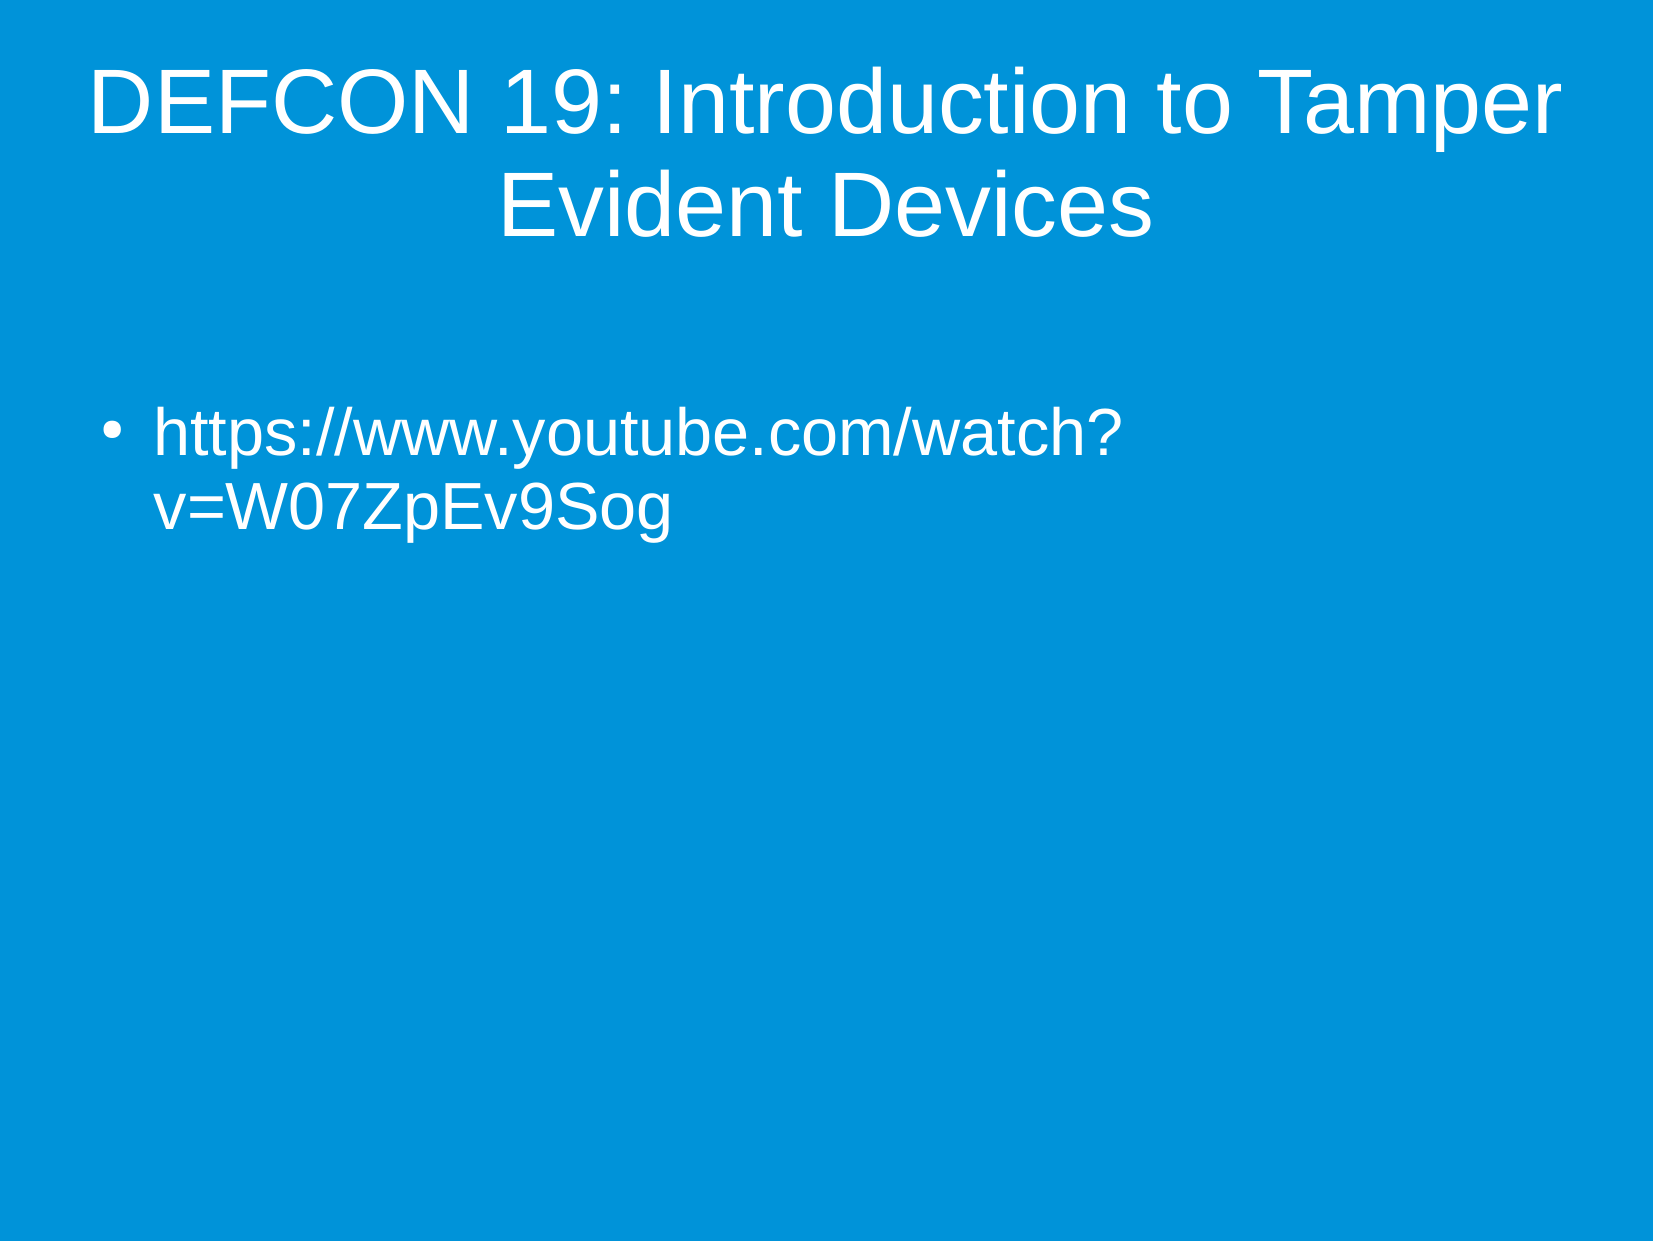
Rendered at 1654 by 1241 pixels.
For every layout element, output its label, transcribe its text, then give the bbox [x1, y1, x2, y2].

list https://www.youtube.com/watch?v=W07ZpEv9Sog [82, 290, 1571, 1010]
title DEFCON 19: Introduction to Tamper Evident Devices [82, 49, 1571, 257]
